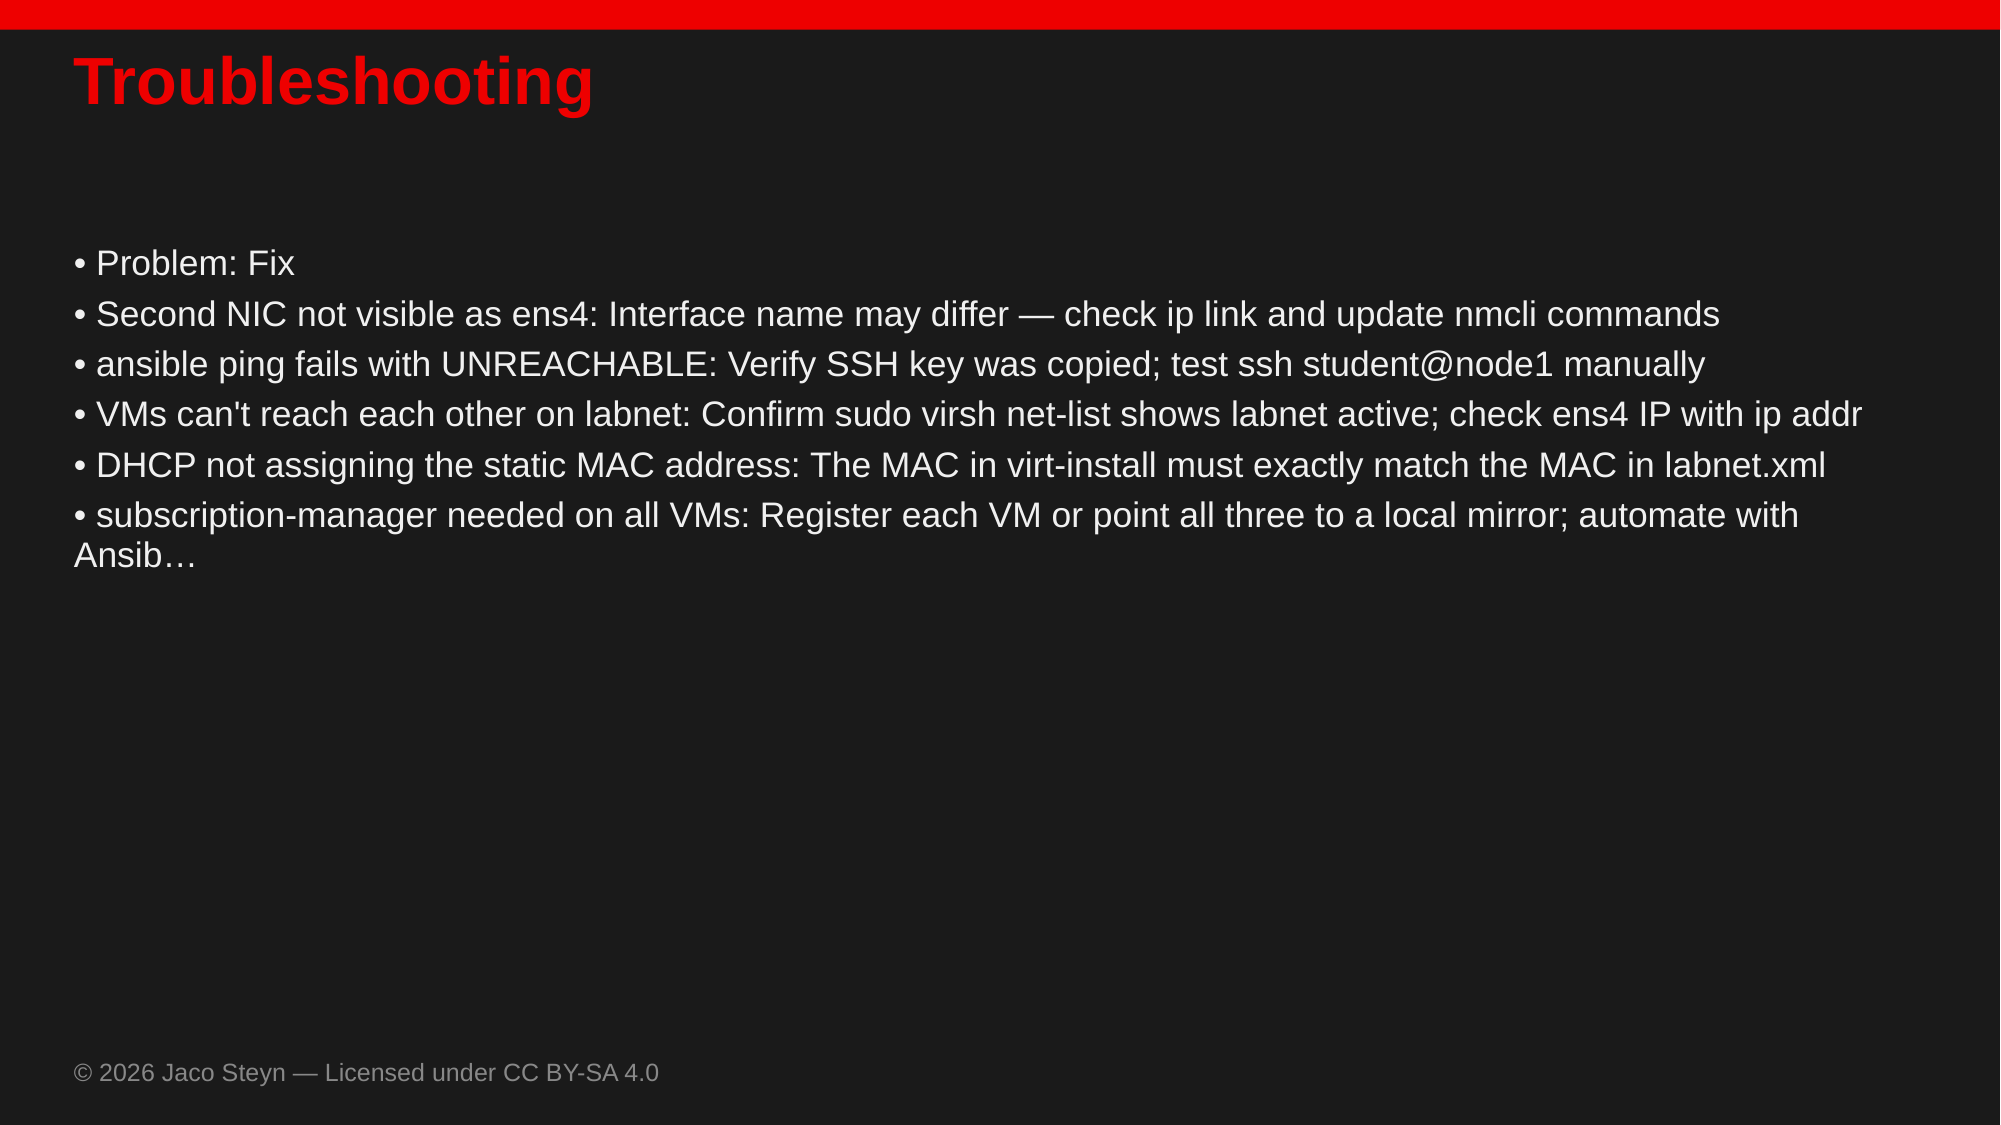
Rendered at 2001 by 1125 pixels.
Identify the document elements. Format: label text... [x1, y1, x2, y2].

text_box Troubleshooting [59, 36, 1942, 208]
text_box © 2026 Jaco Steyn — Licensed under CC BY-SA 4.0 [59, 1051, 1942, 1093]
text_box • Problem: Fix • Second NIC not visible as ens4: Interface name may differ — check ip link and update nmcli commands • ansible ping fails with UNREACHABLE: Verify SSH key was copied; test ssh student@node1 manually • VMs can't reach each other on labnet: Confirm sudo virsh net-list shows labnet active; check ens4 IP with ip addr • DHCP not assigning the static MAC address: The MAC in virt-install must exactly match the MAC in labnet.xml • subscription-manager needed on all VMs: Register each VM or point all three to a local mirror; automate with Ansib… [59, 236, 1942, 1037]
text_box [0, 0, 2001, 30]
